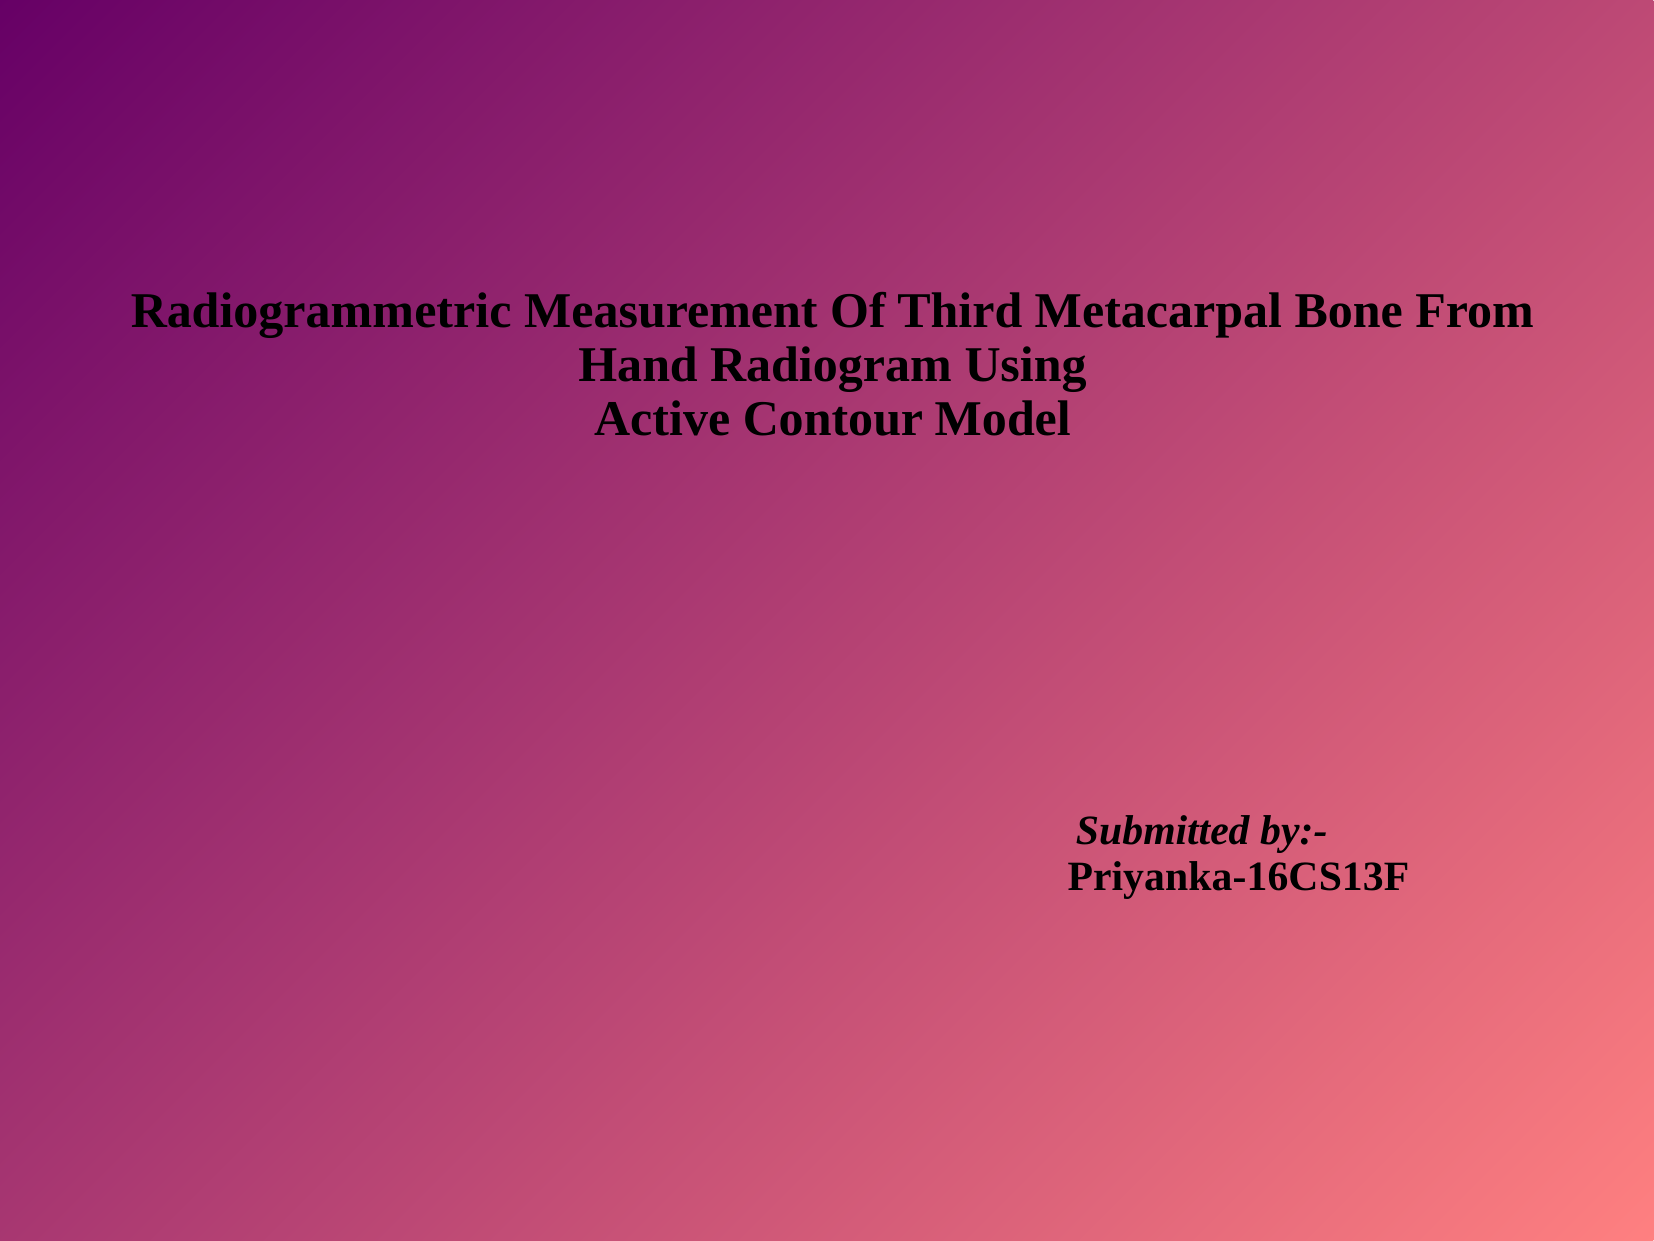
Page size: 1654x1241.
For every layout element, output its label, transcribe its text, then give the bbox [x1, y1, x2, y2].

subtitle Radiogrammetric Measurement Of Third Metacarpal Bone From Hand Radiogram Using Active Contour Model Submitted by:- Priyanka-16CS13F [88, 94, 1577, 1134]
